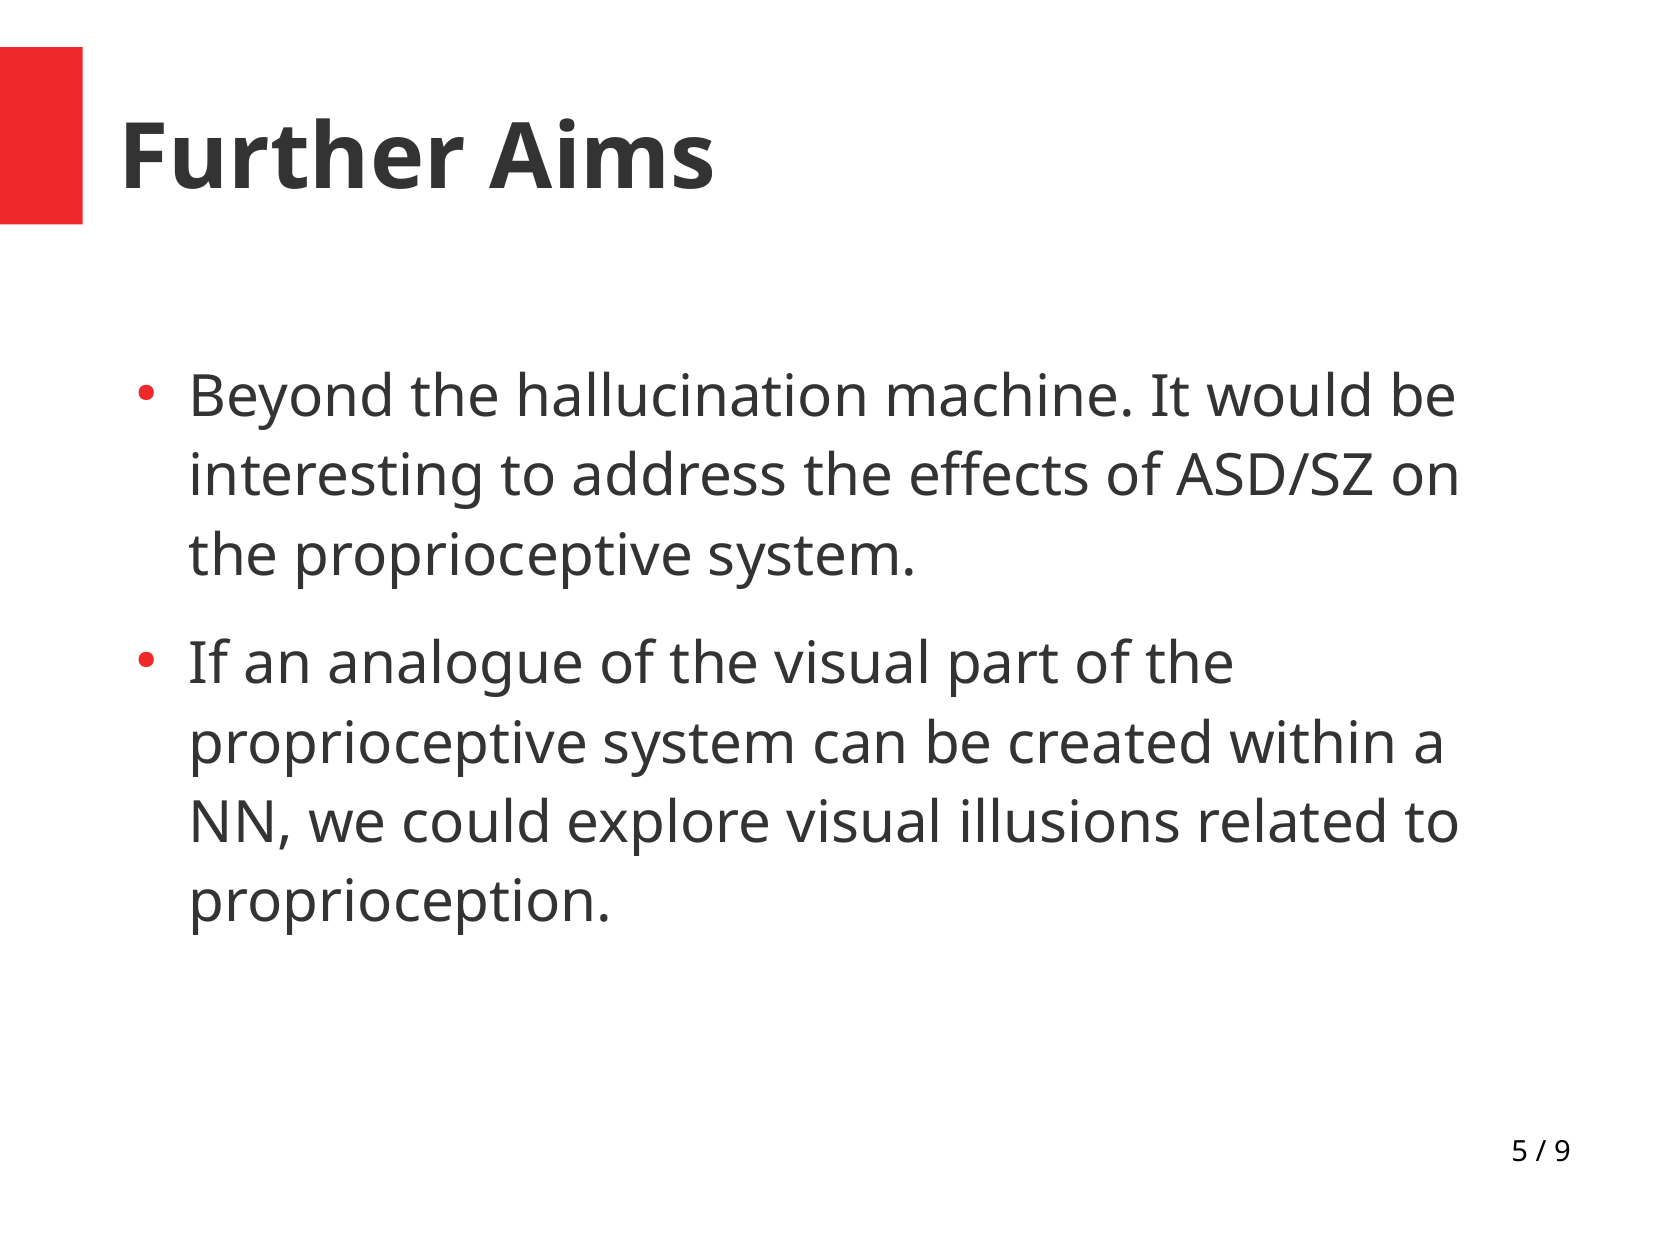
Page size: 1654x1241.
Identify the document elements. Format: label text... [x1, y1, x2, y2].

title Further Aims [118, 49, 1571, 257]
list Beyond the hallucination machine. It would be interesting to address the effects of ASD/SZ on the proprioceptive system. If an analogue of the visual part of the proprioceptive system can be created within a NN, we could explore visual illusions related to proprioception. [118, 354, 1536, 1074]
